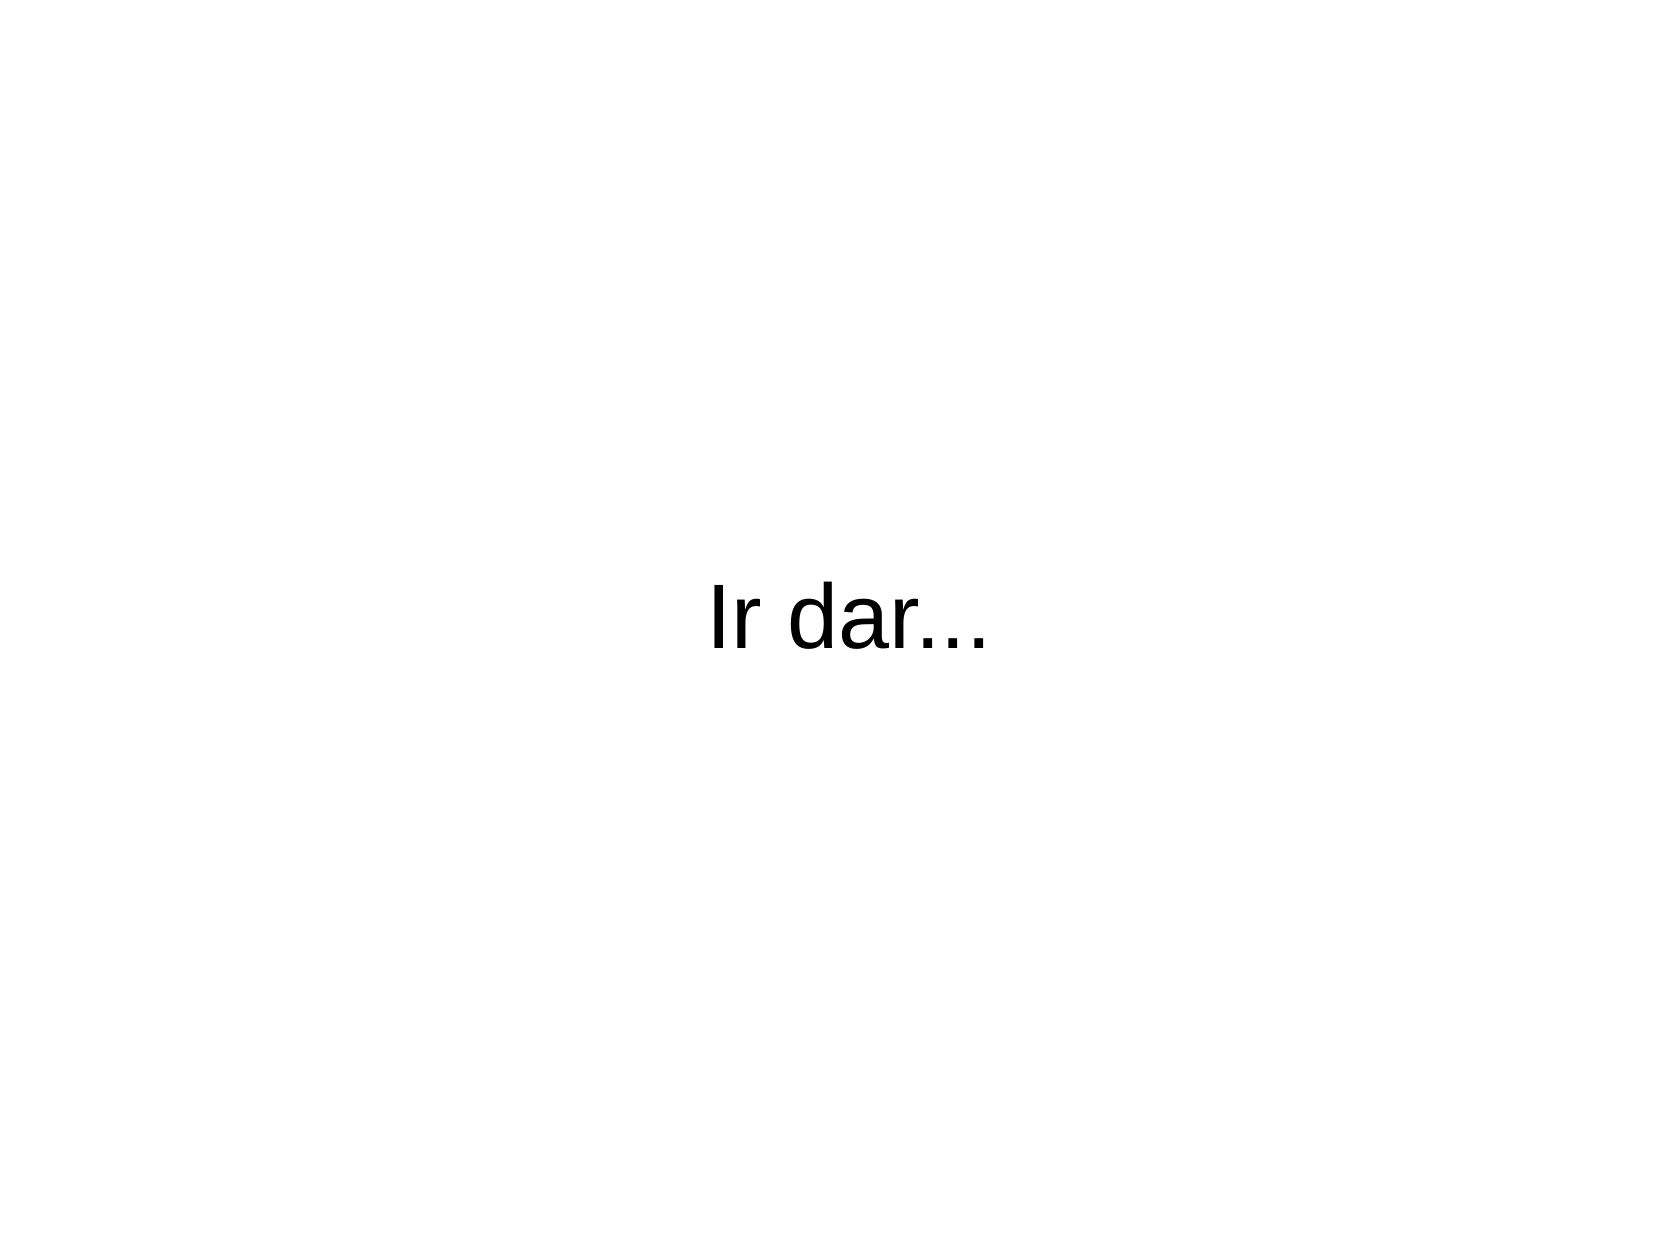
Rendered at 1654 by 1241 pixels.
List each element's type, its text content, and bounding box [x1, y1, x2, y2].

title Ir dar... [105, 512, 1594, 721]
